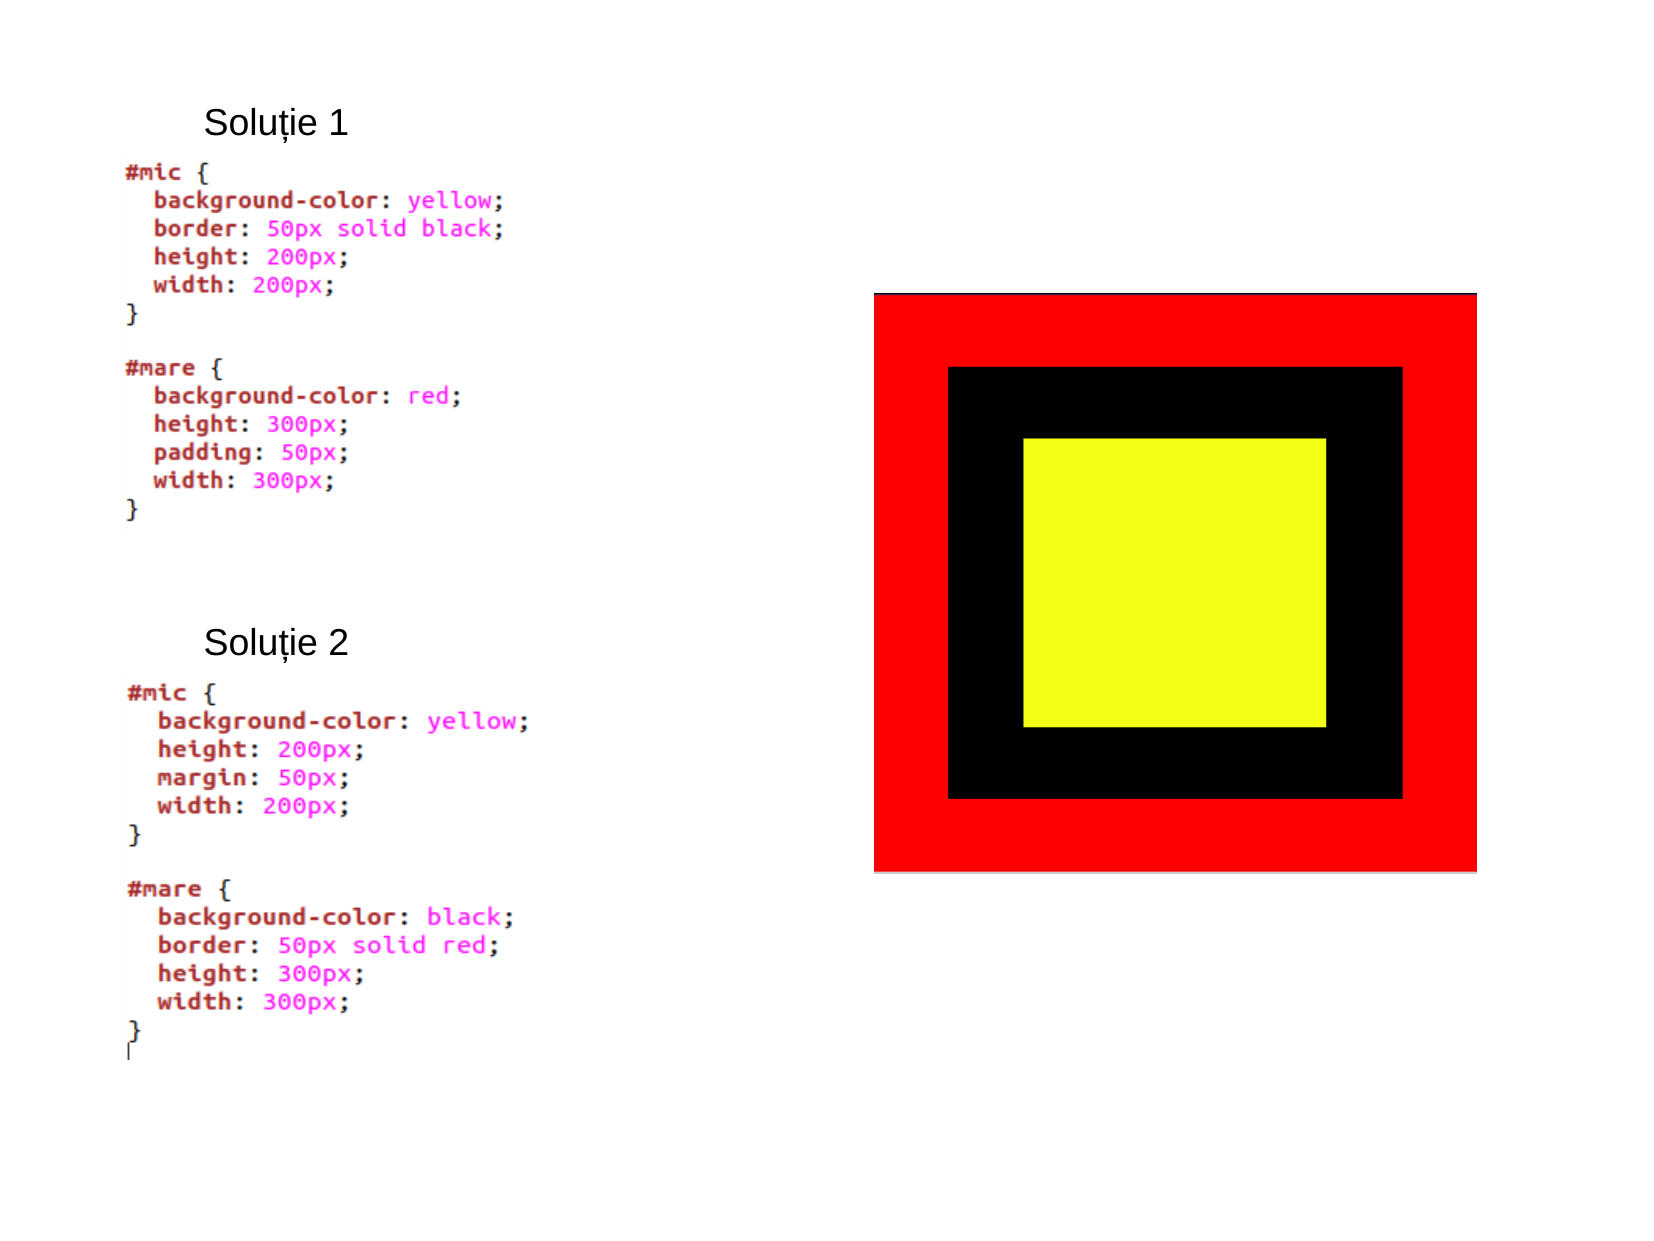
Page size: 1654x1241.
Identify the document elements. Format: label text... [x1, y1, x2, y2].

text_box Soluție 2 [188, 614, 365, 671]
picture [874, 293, 1477, 875]
picture [123, 668, 567, 1060]
picture [121, 149, 555, 540]
text_box Soluție 1 [188, 94, 365, 152]
